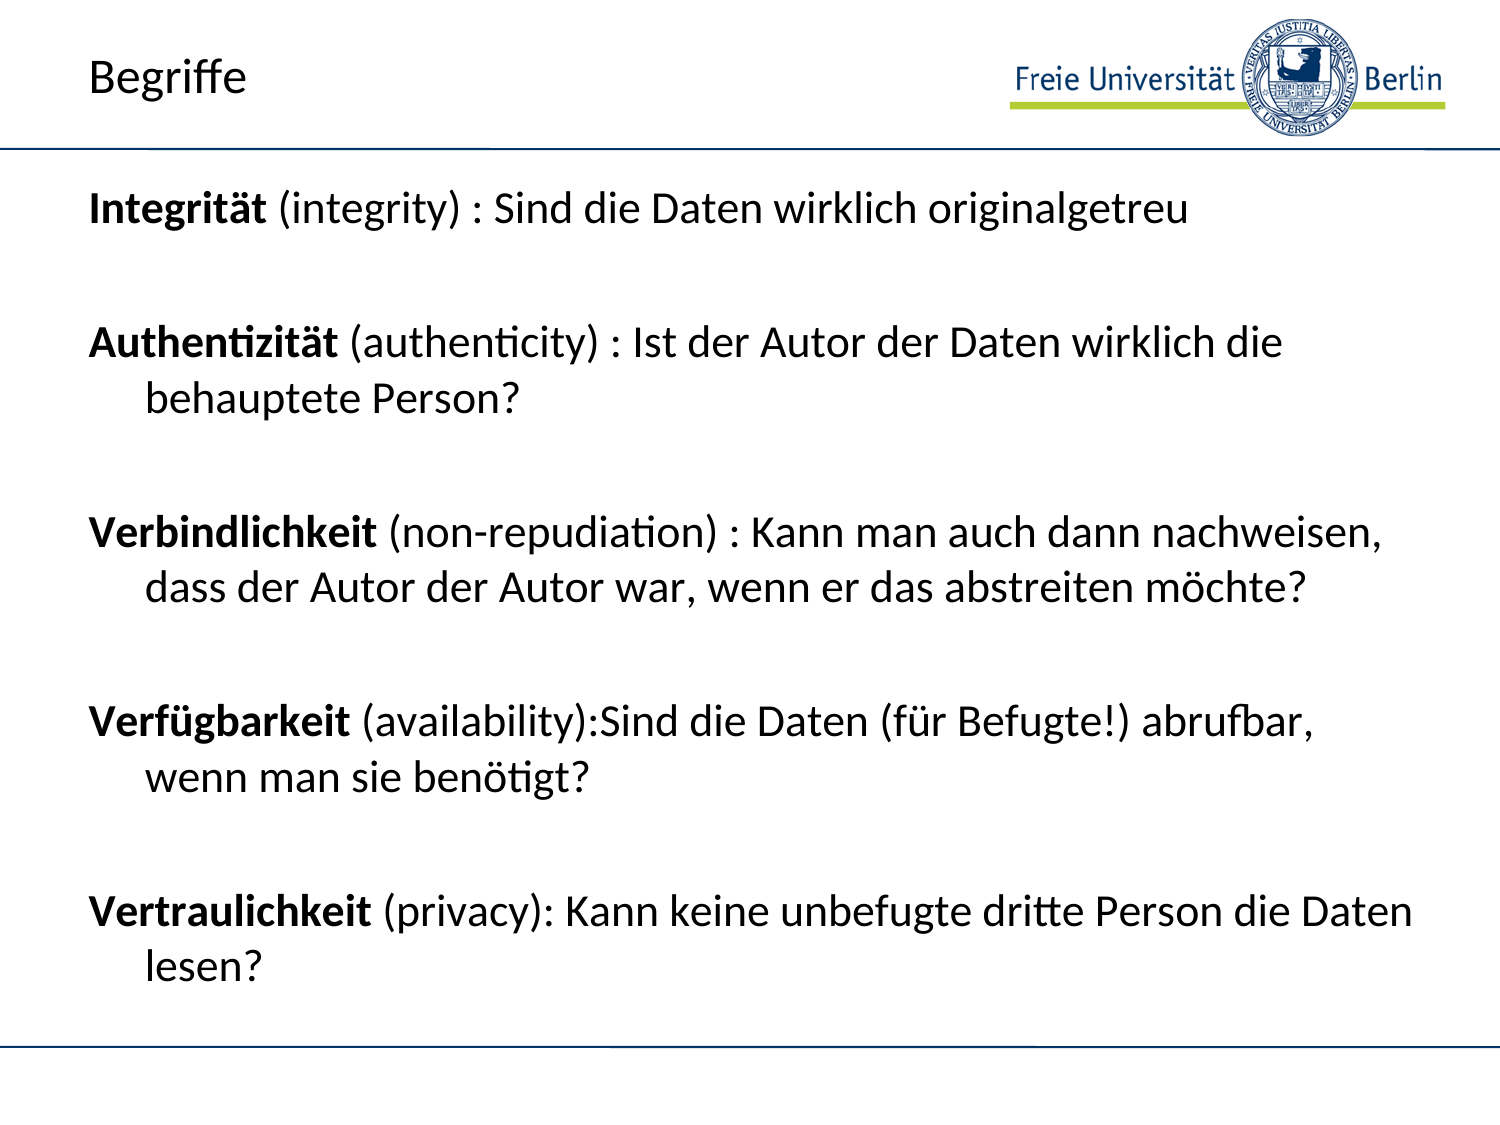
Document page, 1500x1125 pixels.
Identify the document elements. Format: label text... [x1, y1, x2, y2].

picture [1009, 19, 1446, 137]
title Begriffe [88, 12, 974, 135]
list Integrität (integrity) : Sind die Daten wirklich originalgetreu Authentizität (authenticity) : Ist der Autor der Daten wirklich die behauptete Person? Verbindlichkeit (non-repudiation) : Kann man auch dann nachweisen, dass der Autor der Autor war, wenn er das abstreiten möchte? Verfügbarkeit (availability):Sind die Daten (für Befugte!) abrufbar, wenn man sie benötigt? Vertraulichkeit (privacy): Kann keine unbefugte dritte Person die Daten lesen? [88, 177, 1417, 1004]
